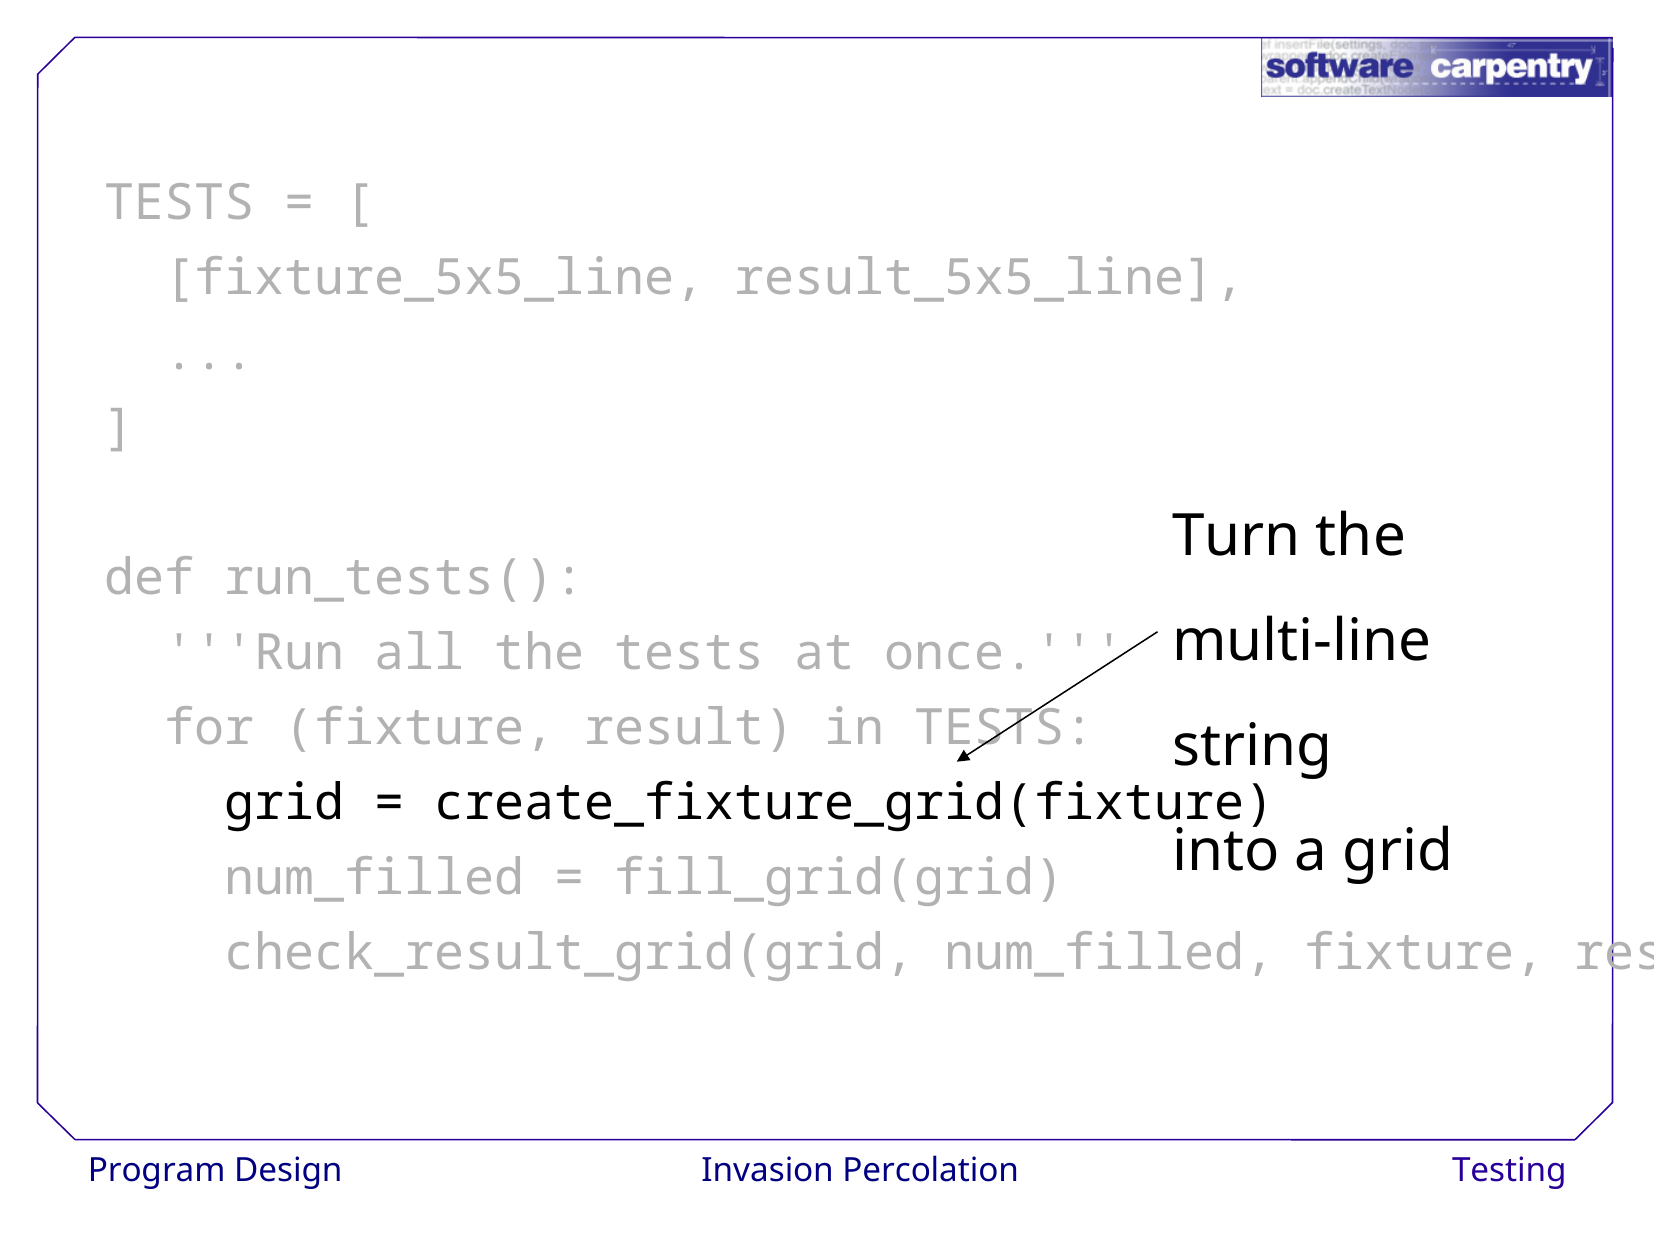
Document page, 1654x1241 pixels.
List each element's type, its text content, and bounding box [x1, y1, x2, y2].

text_box TESTS = [ [fixture_5x5_line, result_5x5_line], ... ] def run_tests(): '''Run all the tests at once.''' for (fixture, result) in TESTS: grid = create_fixture_grid(fixture) num_filled = fill_grid(grid) check_result_grid(grid, num_filled, fixture, result) [89, 147, 1508, 1093]
text_box Turn the multi-line string into a grid [1157, 454, 1607, 890]
picture [1261, 39, 1613, 97]
